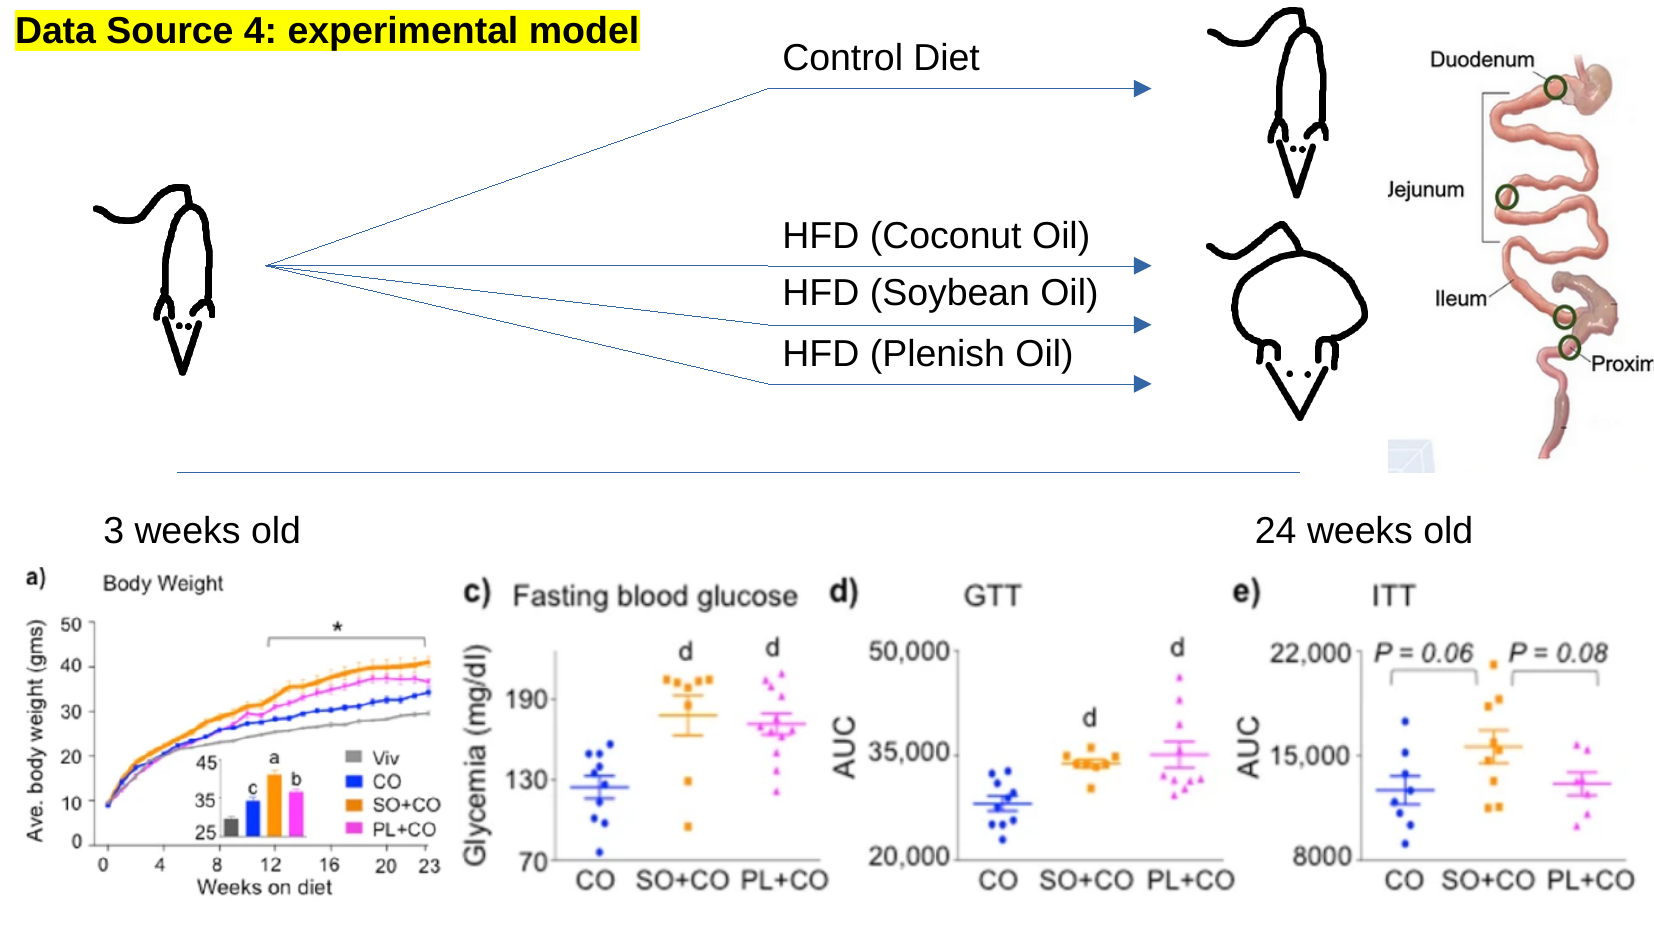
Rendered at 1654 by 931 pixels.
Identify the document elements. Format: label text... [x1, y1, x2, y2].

text_box HFD (Soybean Oil) [767, 263, 1114, 321]
text_box HFD (Plenish Oil) [767, 324, 1123, 382]
text_box Data Source 4: experimental model [0, 2, 655, 60]
text_box HFD (Coconut Oil) [767, 206, 1135, 264]
text_box 3 weeks old [88, 501, 316, 559]
picture [18, 567, 1654, 916]
picture [1181, 0, 1654, 473]
text_box Control Diet [767, 29, 995, 87]
picture [88, 177, 215, 384]
text_box 24 weeks old [1240, 501, 1489, 559]
